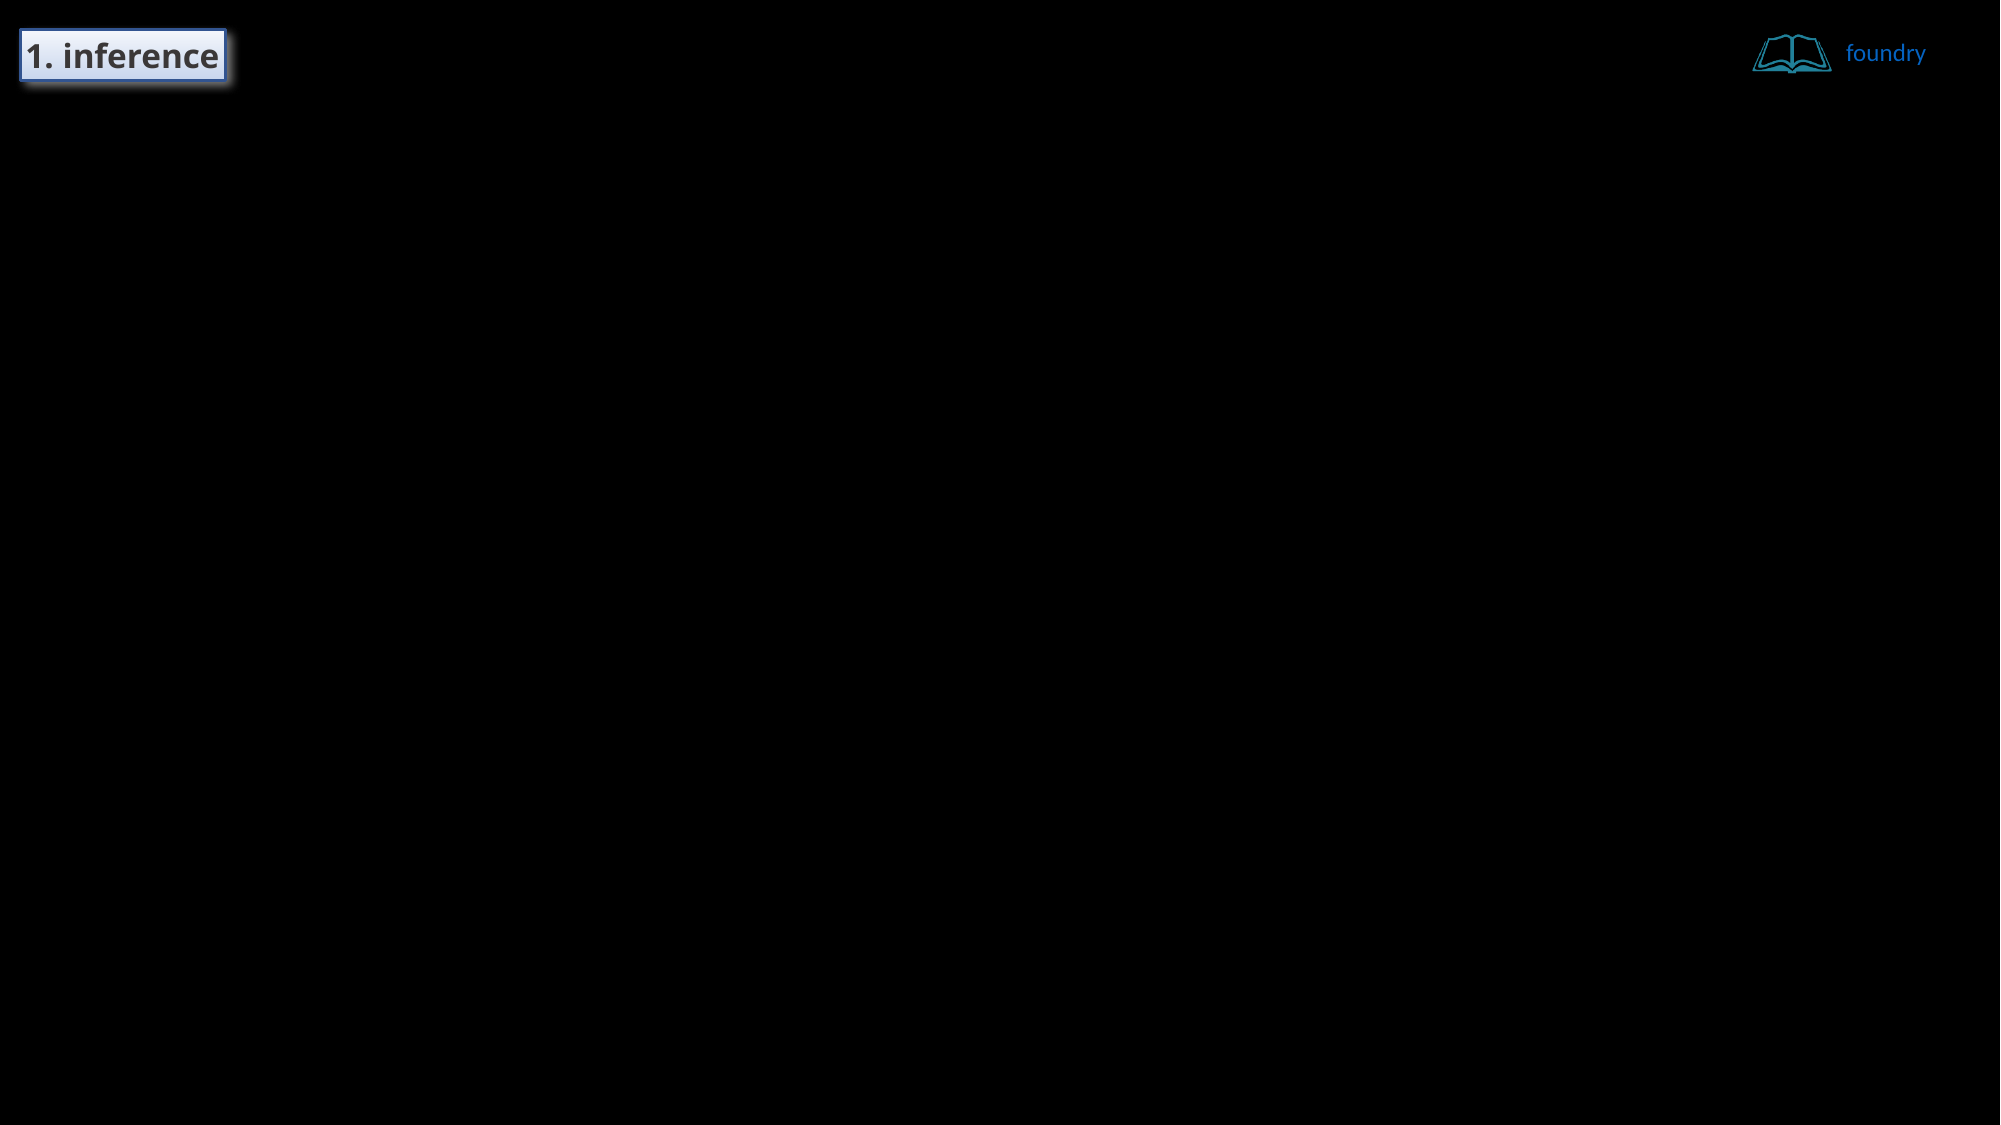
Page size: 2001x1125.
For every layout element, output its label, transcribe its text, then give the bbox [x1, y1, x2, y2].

text_box foundry [1831, 29, 1942, 75]
picture [1750, 32, 1832, 76]
title 1. inference [29, 29, 217, 81]
